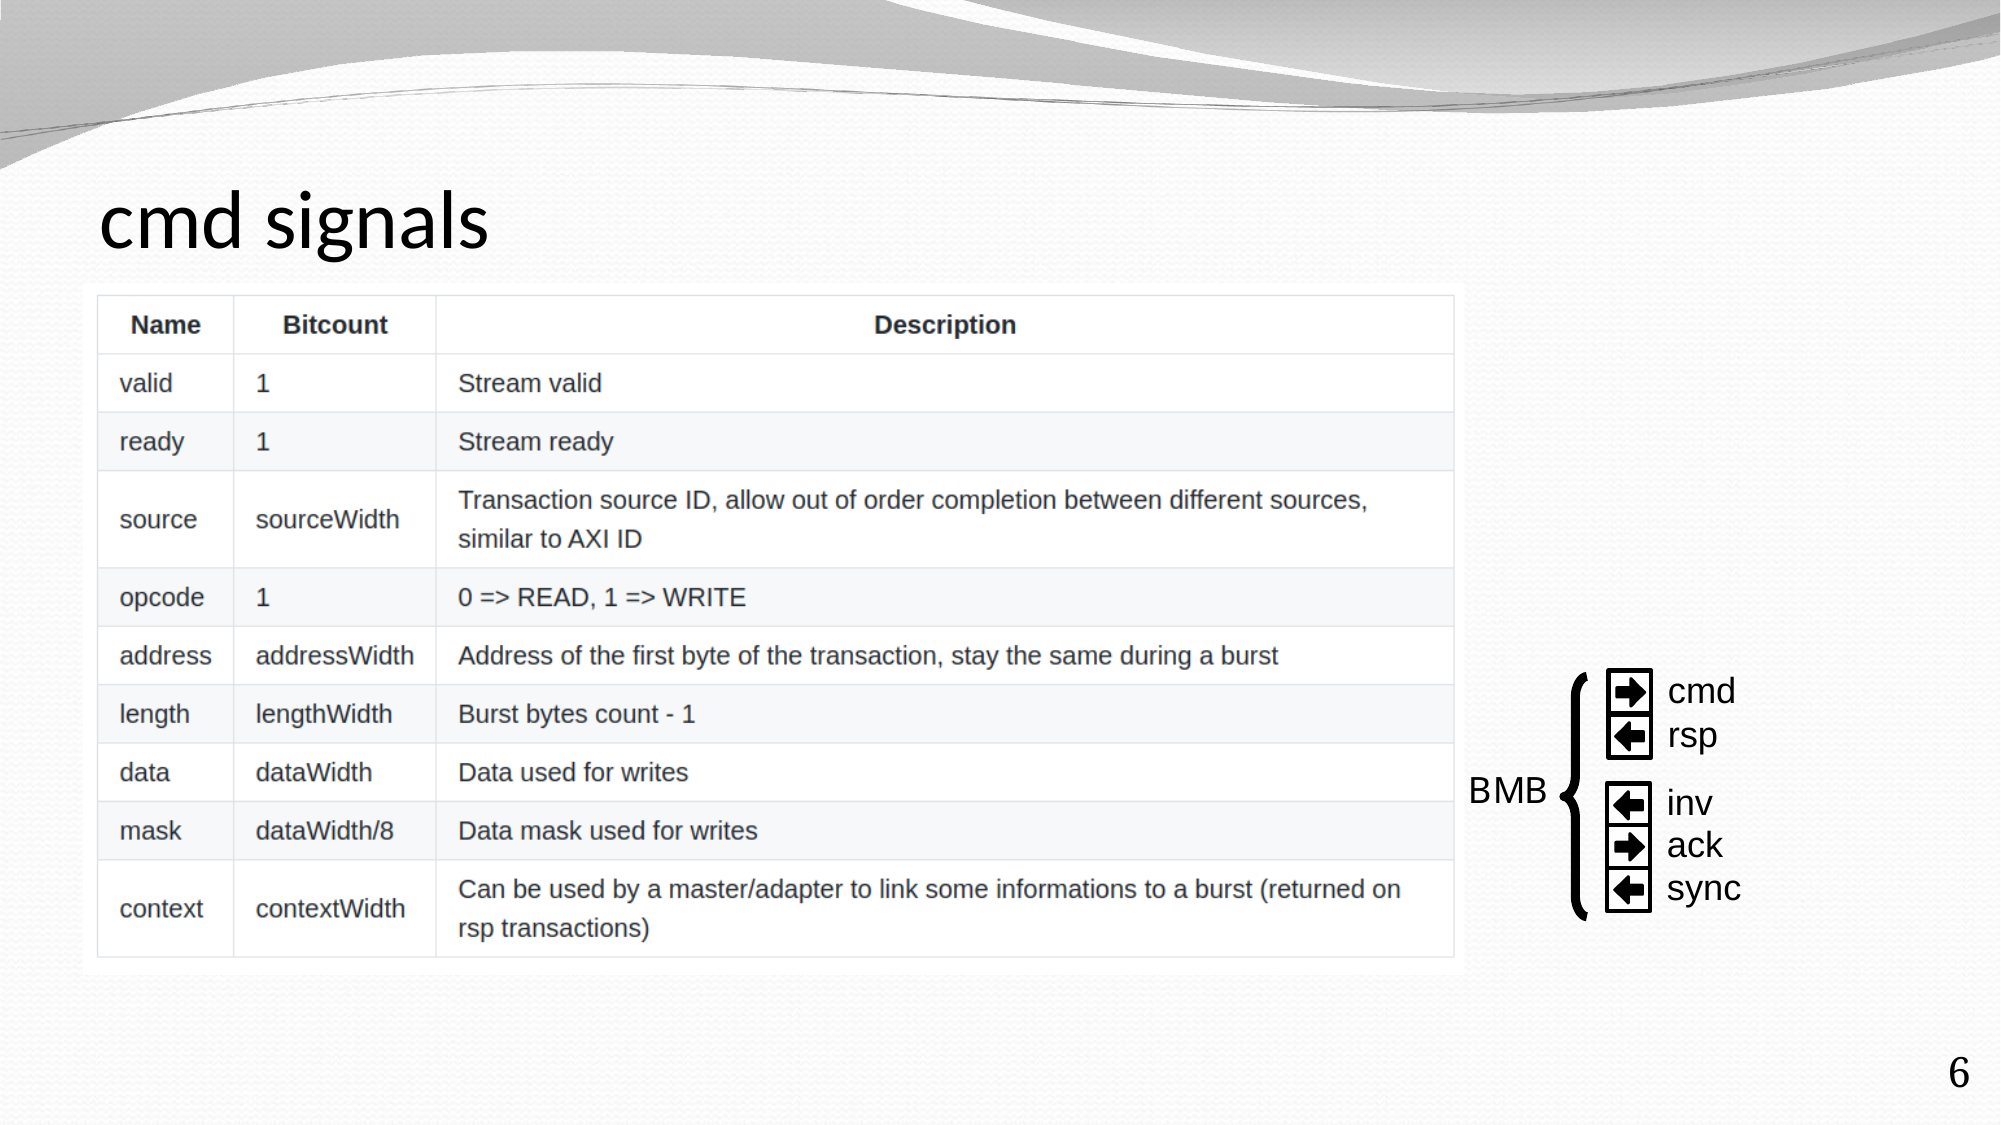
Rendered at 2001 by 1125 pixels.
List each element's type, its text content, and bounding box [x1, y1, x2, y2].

text_box <numéro> [1804, 1042, 1971, 1103]
picture [0, 0, 2001, 1125]
title cmd signals [99, 77, 1901, 266]
